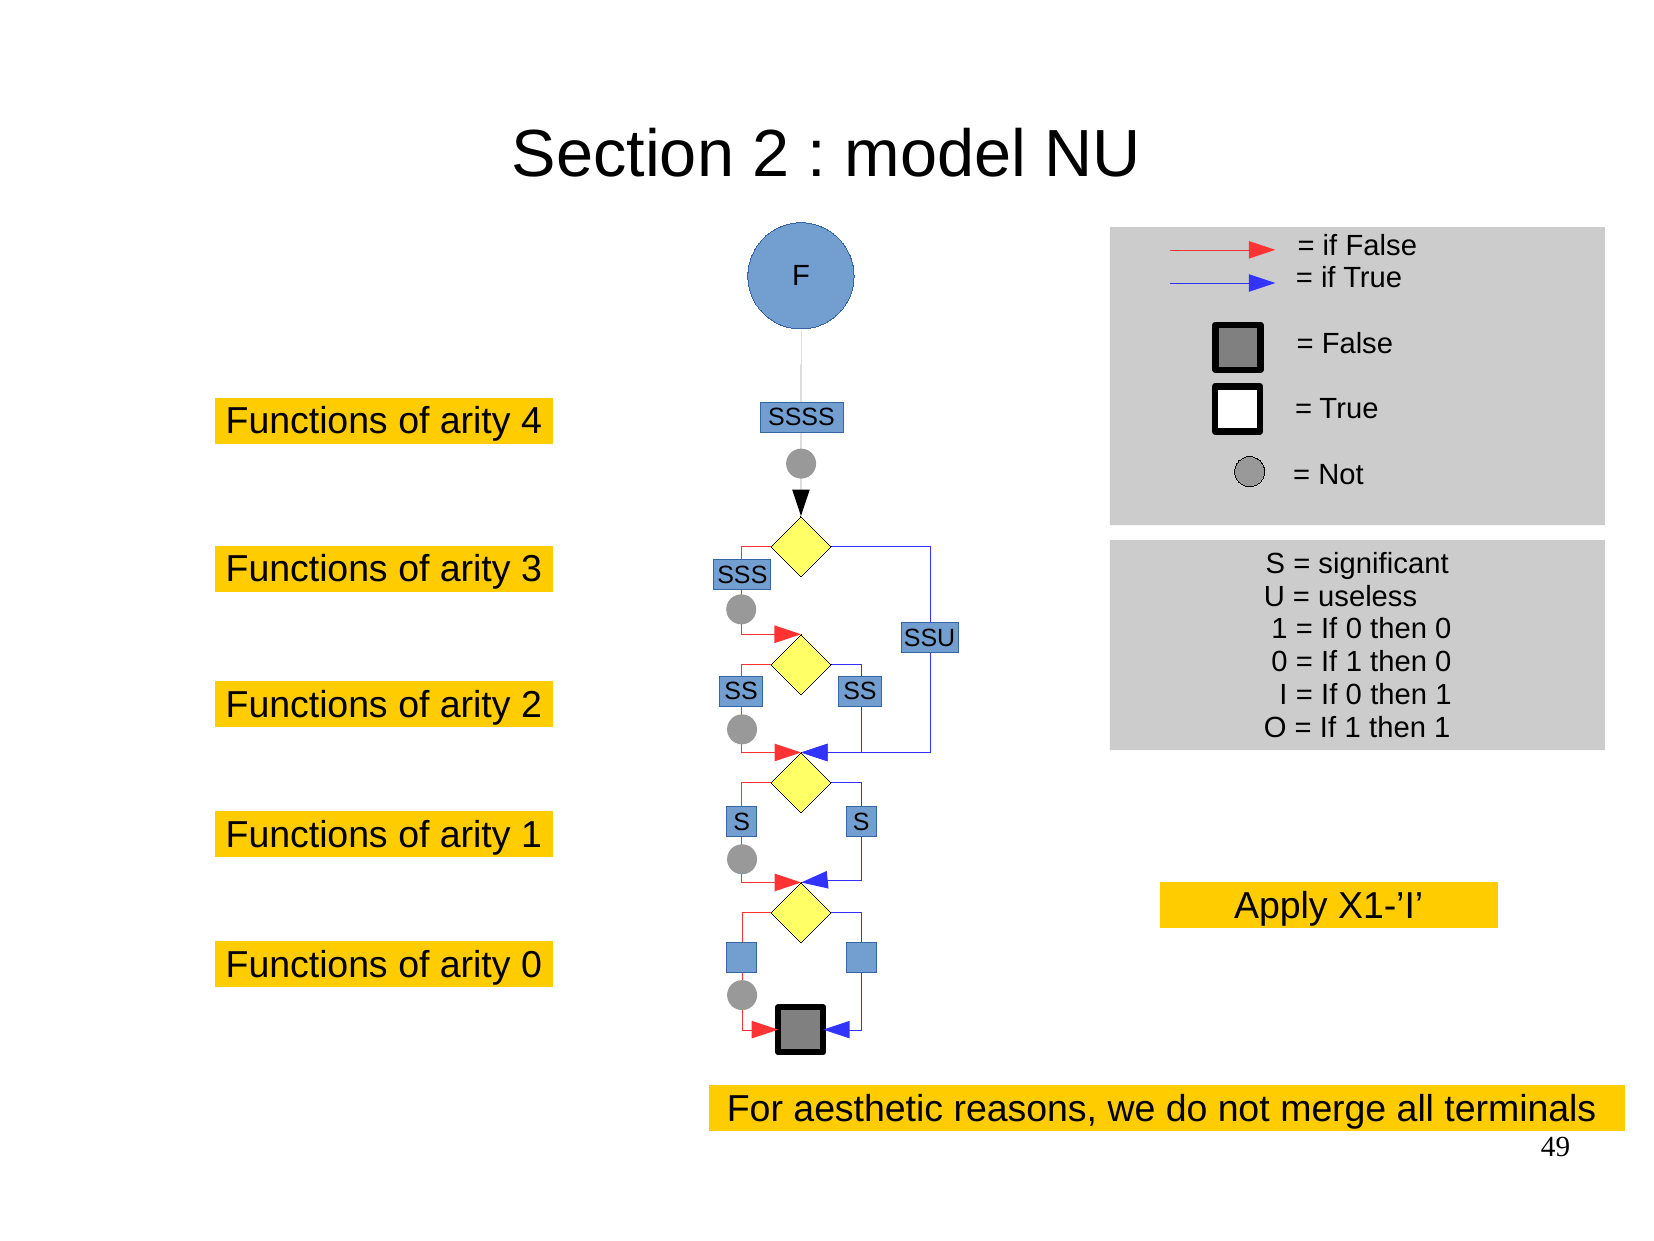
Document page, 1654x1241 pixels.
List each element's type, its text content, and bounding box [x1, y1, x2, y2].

text_box F [747, 222, 855, 329]
text_box [846, 942, 877, 973]
text_box Functions of arity 2 [215, 681, 553, 727]
text_box [771, 516, 832, 577]
text_box [726, 942, 757, 973]
text_box Functions of arity 0 [215, 941, 553, 987]
text_box [727, 980, 758, 1011]
text_box [1234, 456, 1265, 487]
text_box Functions of arity 1 [215, 811, 553, 857]
text_box Functions of arity 3 [215, 546, 553, 592]
text_box For aesthetic reasons, we do not merge all terminals [709, 1085, 1625, 1131]
text_box [786, 448, 817, 479]
text_box [778, 1007, 824, 1053]
text_box SSS [713, 559, 771, 590]
text_box S [726, 806, 757, 837]
title Section 2 : model NU [82, 49, 1571, 257]
text_box SSU [901, 622, 959, 653]
text_box [726, 594, 757, 625]
text_box = if False = if True = False = True = Not [1109, 227, 1605, 526]
text_box [1215, 386, 1261, 432]
text_box S = significant U = useless 1 = If 0 then 0 0 = If 1 then 0 I = If 0 then 1 O = If 1 then 1 [1109, 540, 1605, 751]
text_box [727, 844, 758, 875]
text_box Functions of arity 4 [215, 398, 553, 444]
text_box SS [838, 676, 882, 707]
text_box [771, 753, 831, 813]
text_box S [846, 806, 877, 837]
text_box Apply X1-’I’ [1160, 882, 1498, 928]
text_box SSSS [760, 402, 844, 433]
text_box [1215, 324, 1261, 370]
text_box [771, 883, 831, 943]
text_box [727, 714, 758, 745]
text_box [771, 635, 832, 695]
text_box SS [719, 676, 763, 707]
